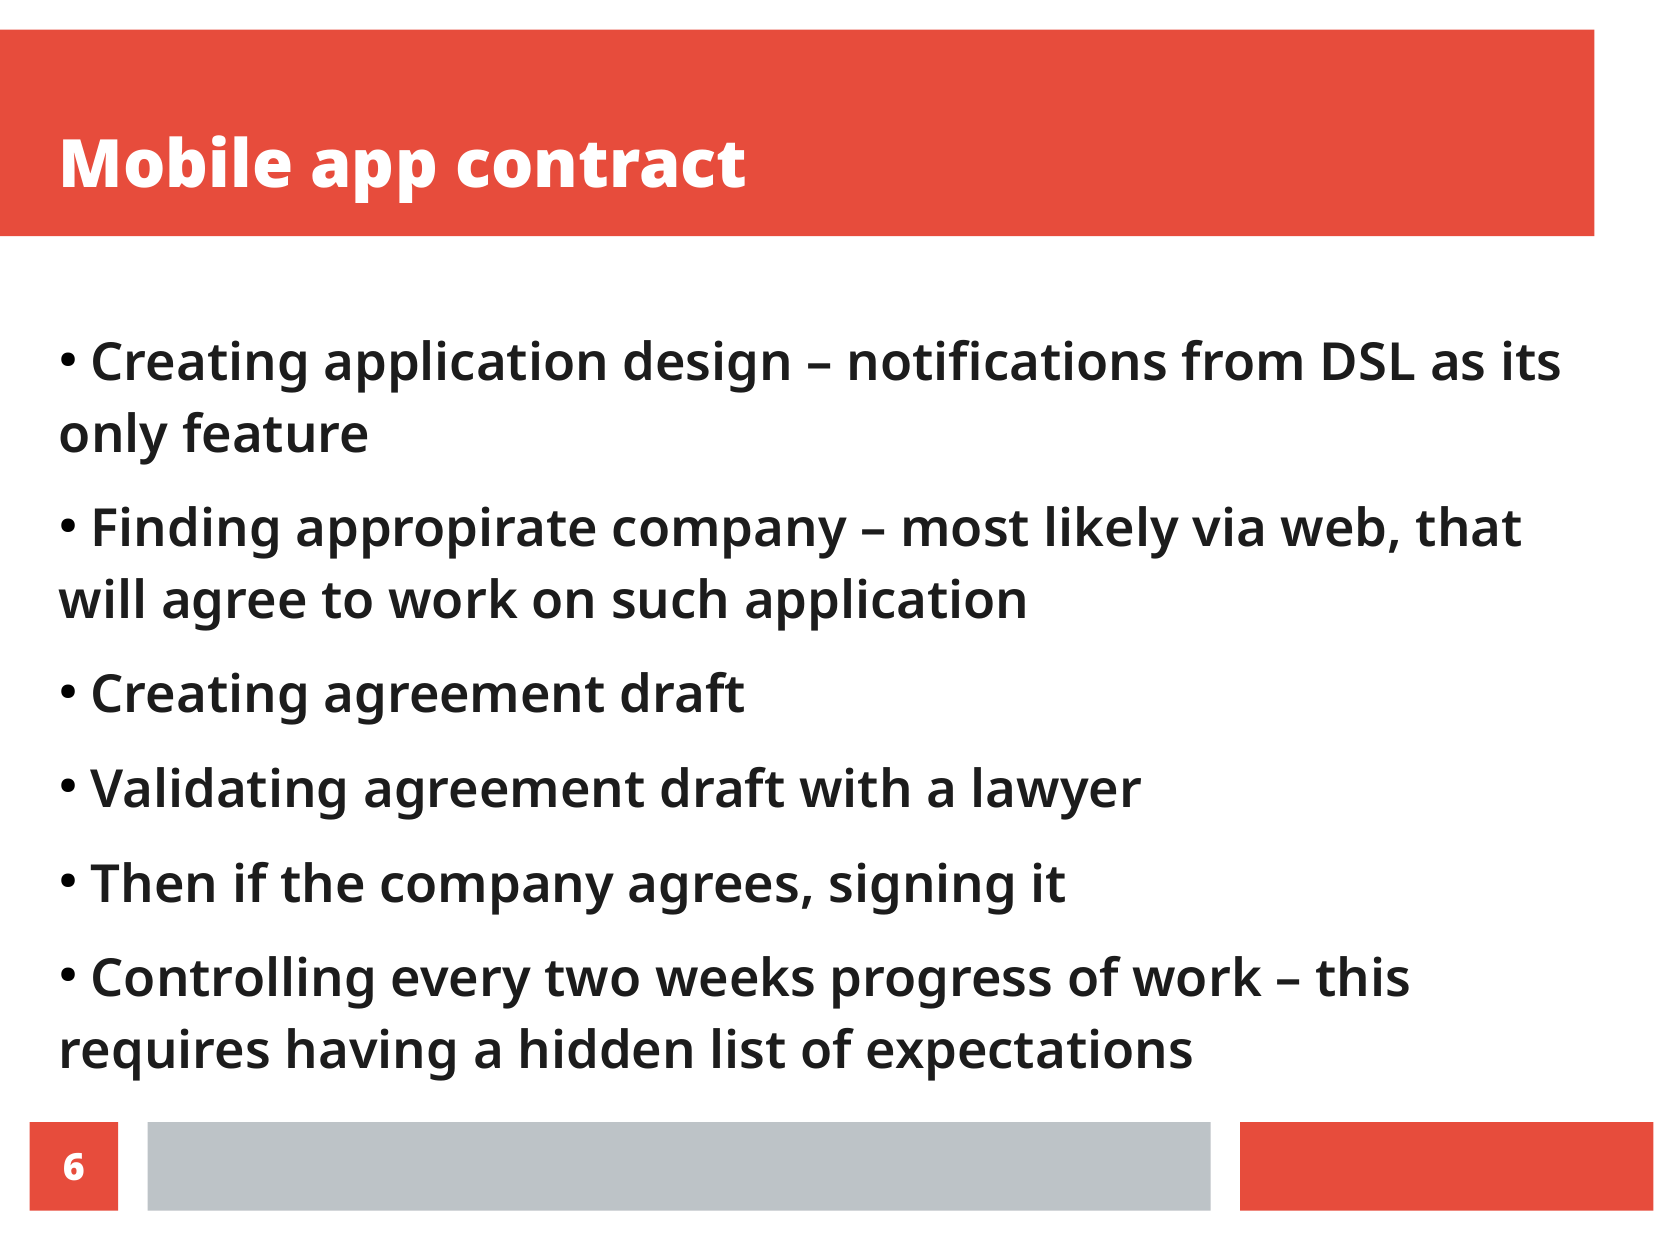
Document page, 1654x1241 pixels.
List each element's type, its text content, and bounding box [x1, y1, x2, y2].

list Creating application design – notifications from DSL as its only feature Finding appropirate company – most likely via web, that will agree to work on such application Creating agreement draft Validating agreement draft with a lawyer Then if the company agrees, signing it Controlling every two weeks progress of work – this requires having a hidden list of expectations [59, 324, 1565, 1093]
title Mobile app contract [59, 59, 1595, 207]
